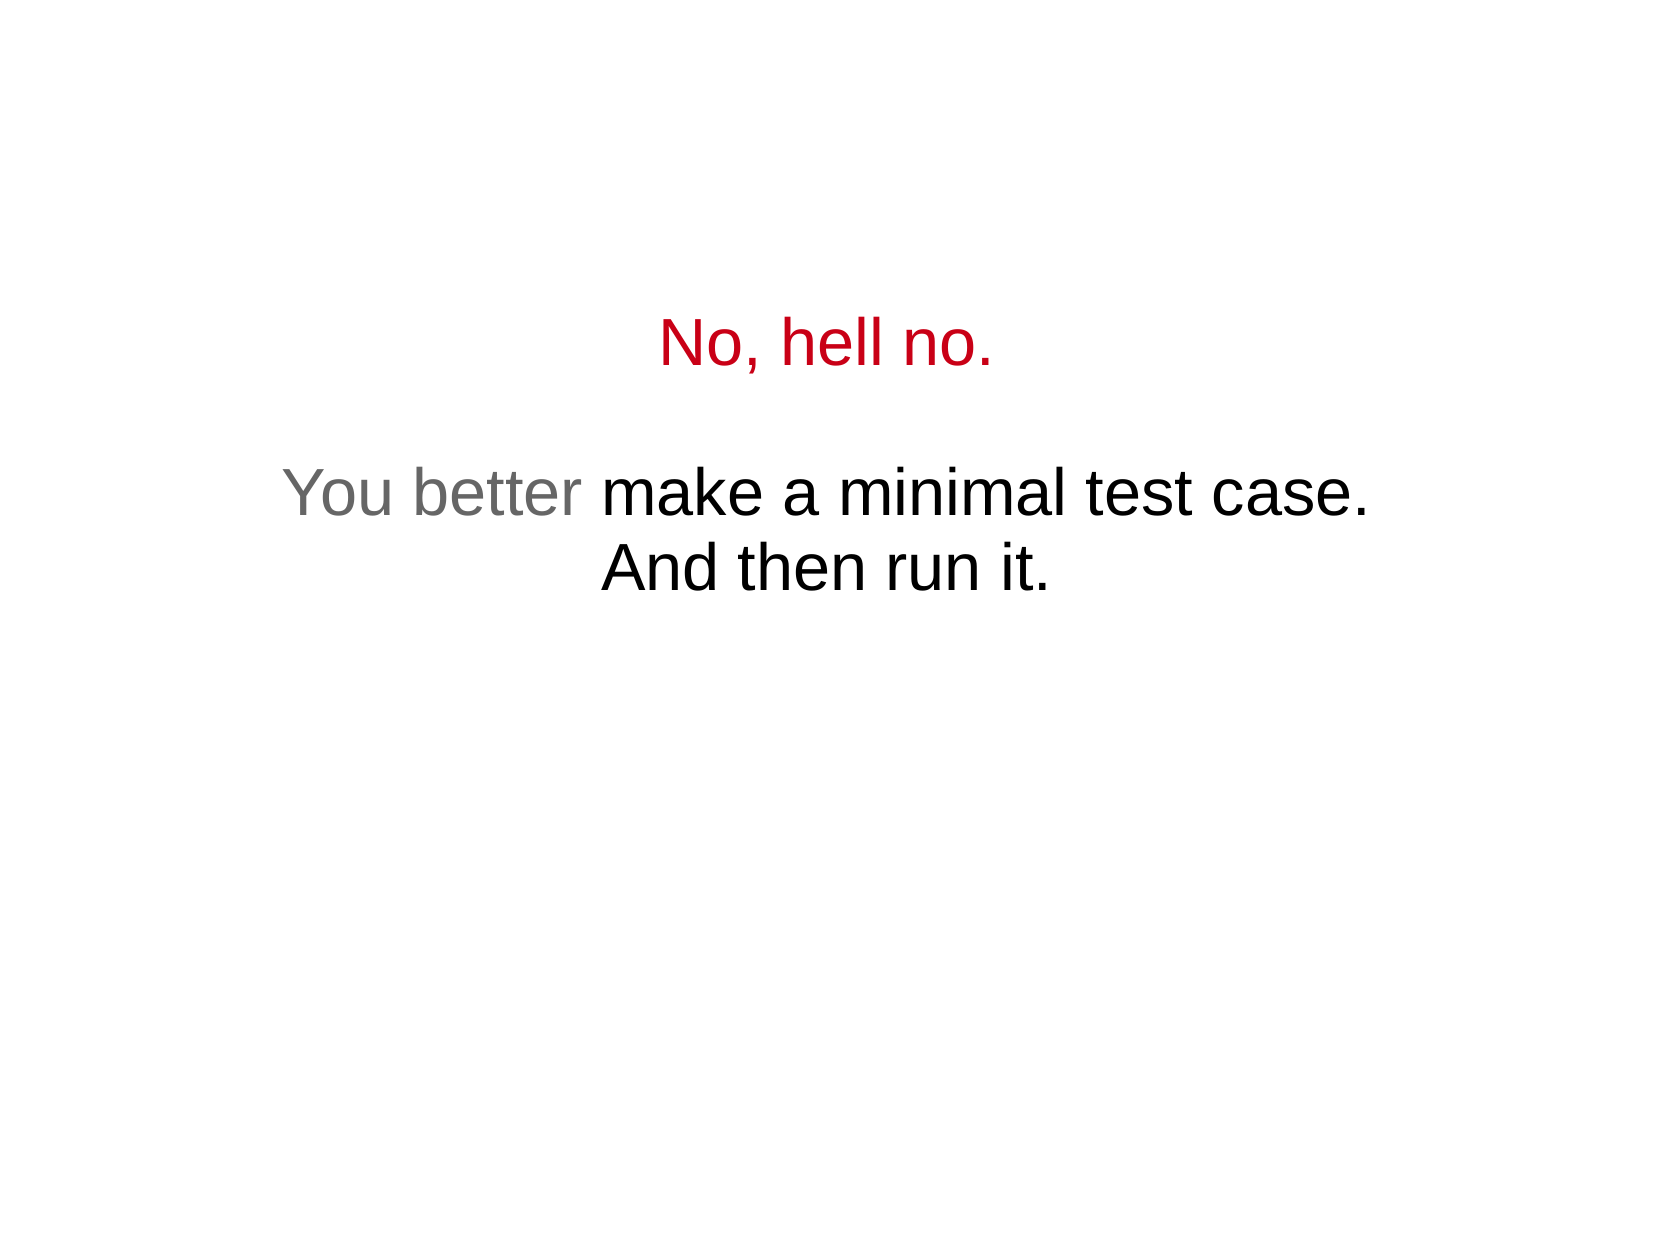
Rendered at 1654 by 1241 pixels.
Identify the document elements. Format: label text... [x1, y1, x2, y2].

subtitle No, hell no. You better make a minimal test case. And then run it. [82, 56, 1571, 1102]
